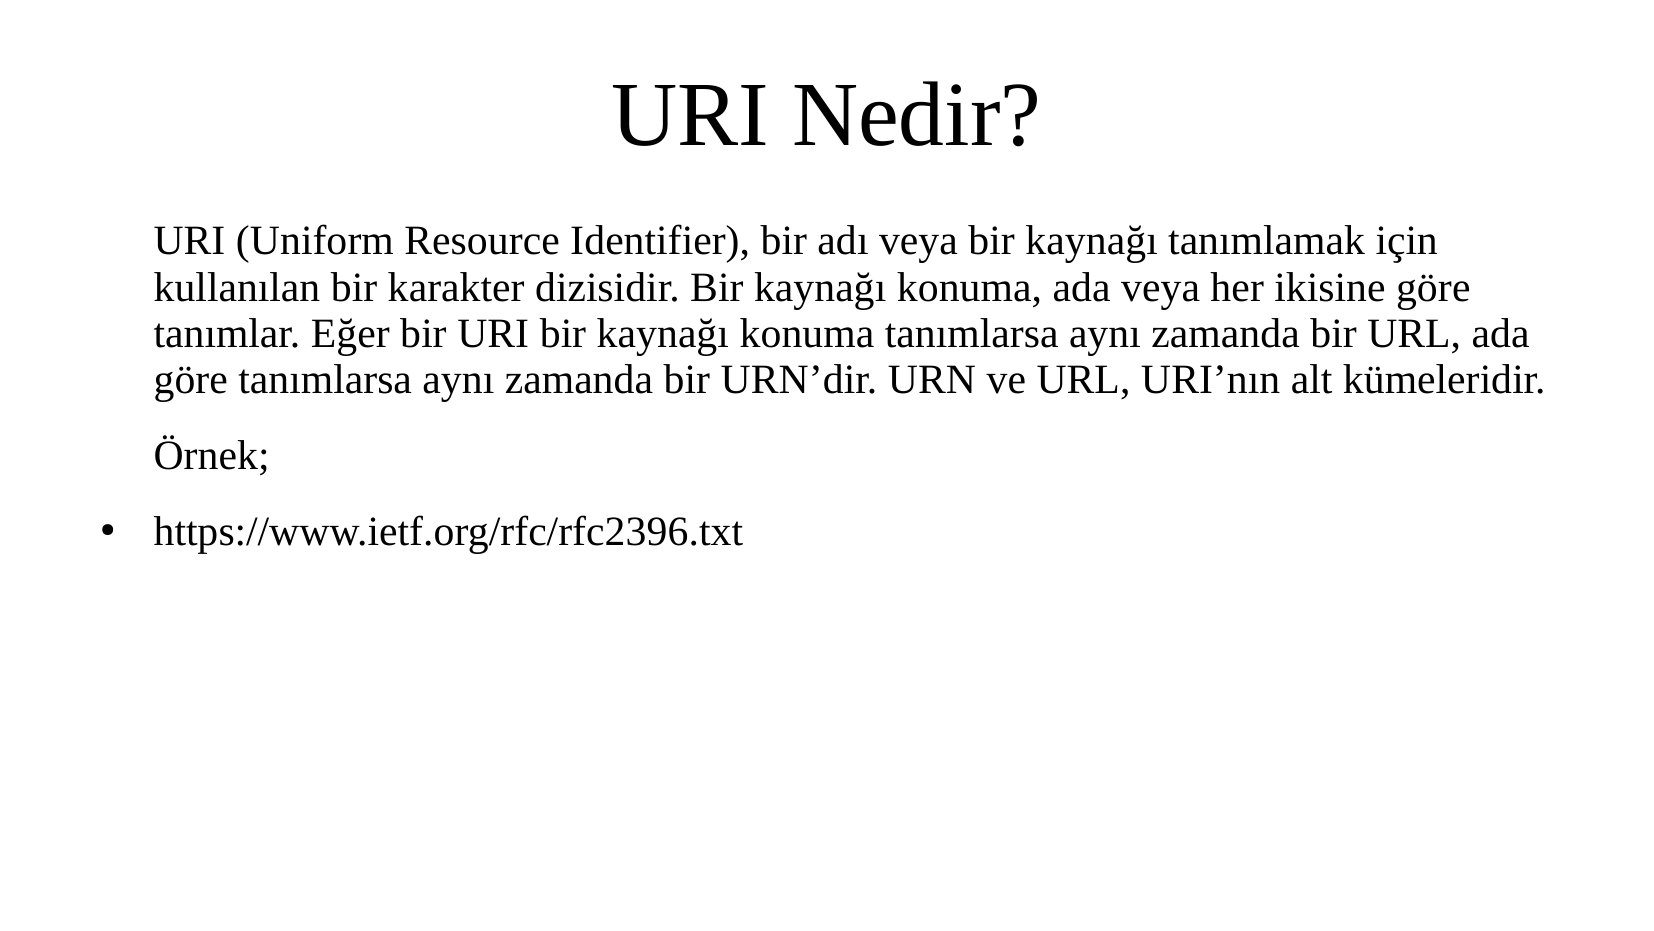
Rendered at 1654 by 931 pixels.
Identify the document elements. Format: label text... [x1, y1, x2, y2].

title URI Nedir? [82, 37, 1571, 193]
list URI (Uniform Resource Identifier), bir adı veya bir kaynağı tanımlamak için kullanılan bir karakter dizisidir. Bir kaynağı konuma, ada veya her ikisine göre tanımlar. Eğer bir URI bir kaynağı konuma tanımlarsa aynı zamanda bir URL, ada göre tanımlarsa aynı zamanda bir URN’dir. URN ve URL, URI’nın alt kümeleridir. Örnek; https://www.ietf.org/rfc/rfc2396.txt [82, 217, 1571, 758]
